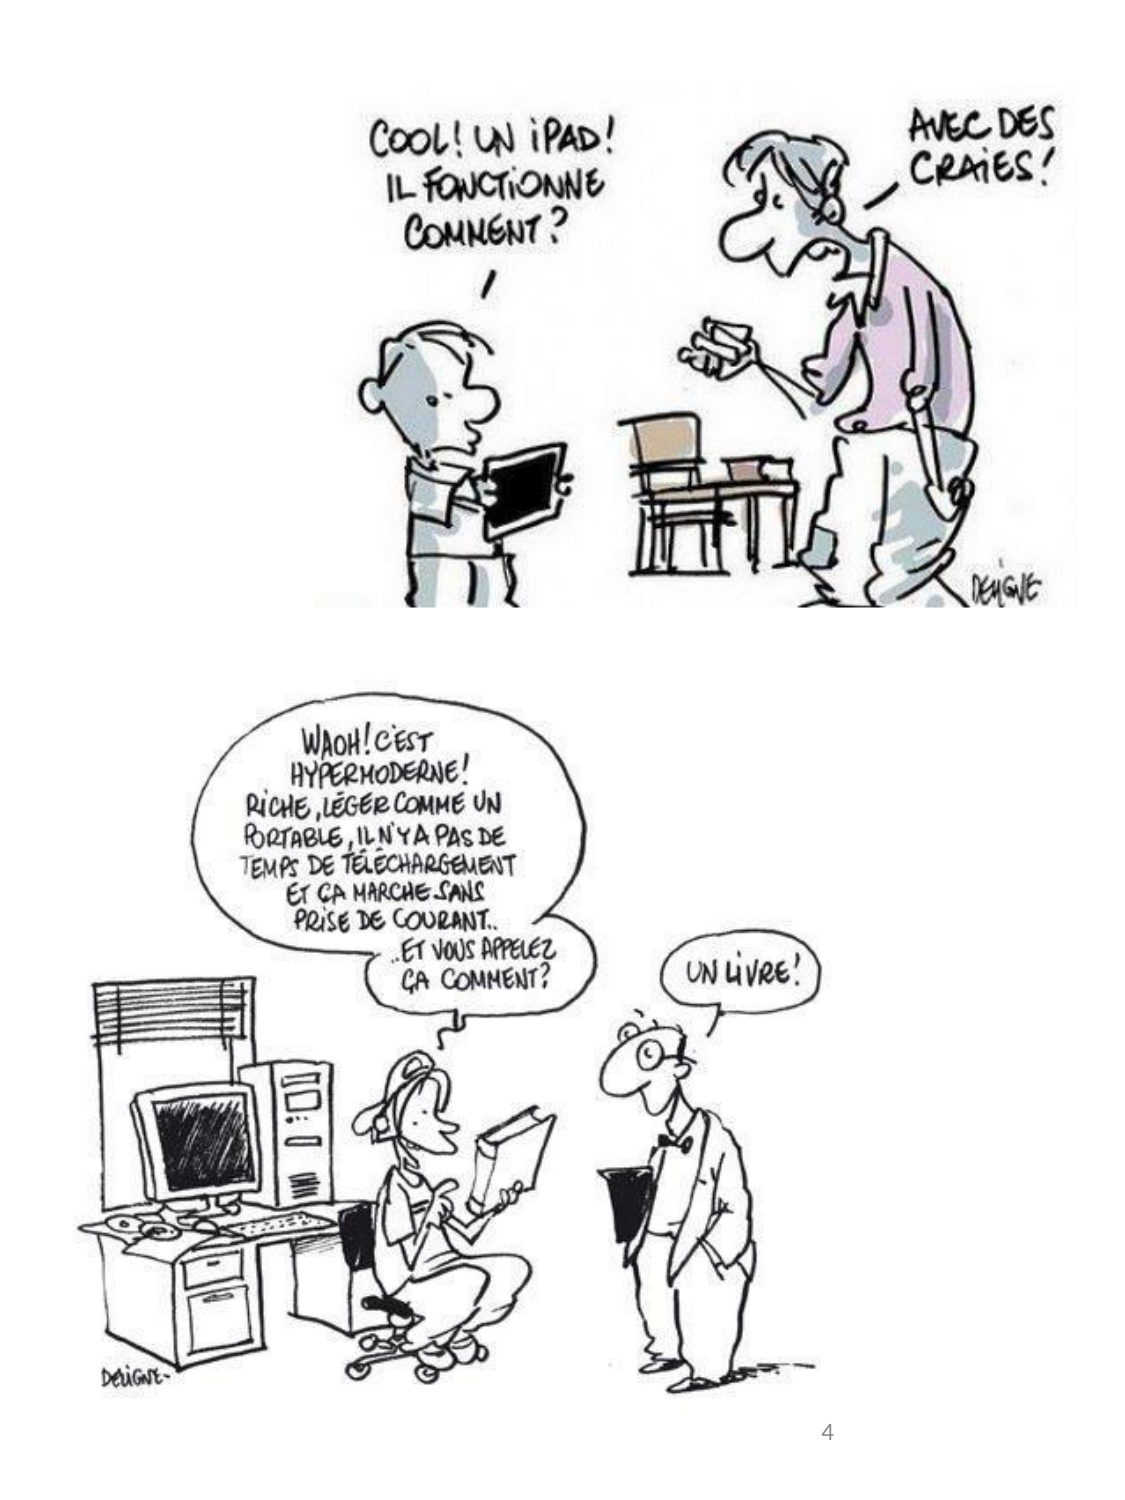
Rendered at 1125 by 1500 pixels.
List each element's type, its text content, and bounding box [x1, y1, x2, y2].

picture [62, 667, 831, 1412]
text_box 4 [806, 1390, 1069, 1471]
picture [313, 76, 1095, 621]
